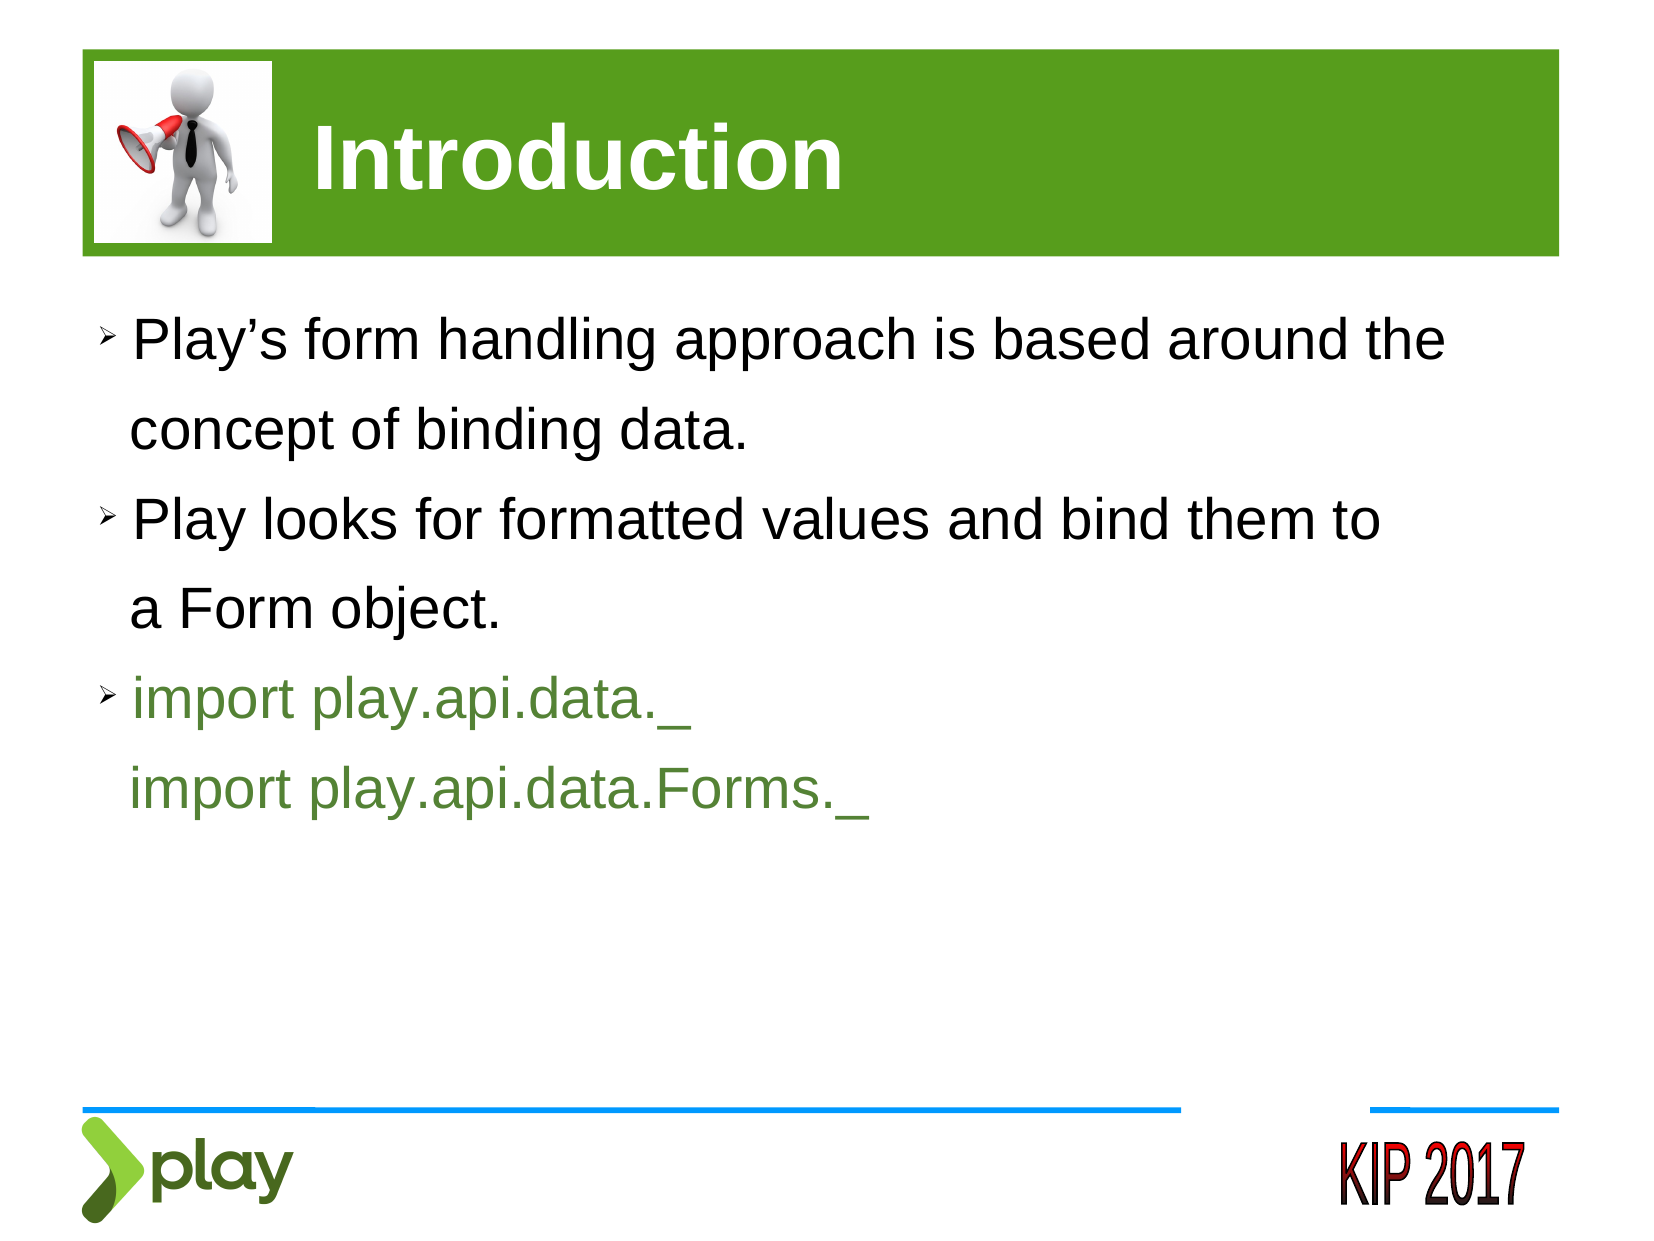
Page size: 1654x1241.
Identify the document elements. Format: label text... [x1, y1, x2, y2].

title Introduction [82, 49, 1560, 257]
picture [94, 61, 272, 243]
text_box Play’s form handling approach is based around the concept of binding data. Play looks for formatted values and bind them to a Form object. import play.api.data._ import play.api.data.Forms._ [82, 299, 1560, 1065]
picture [68, 1111, 302, 1229]
